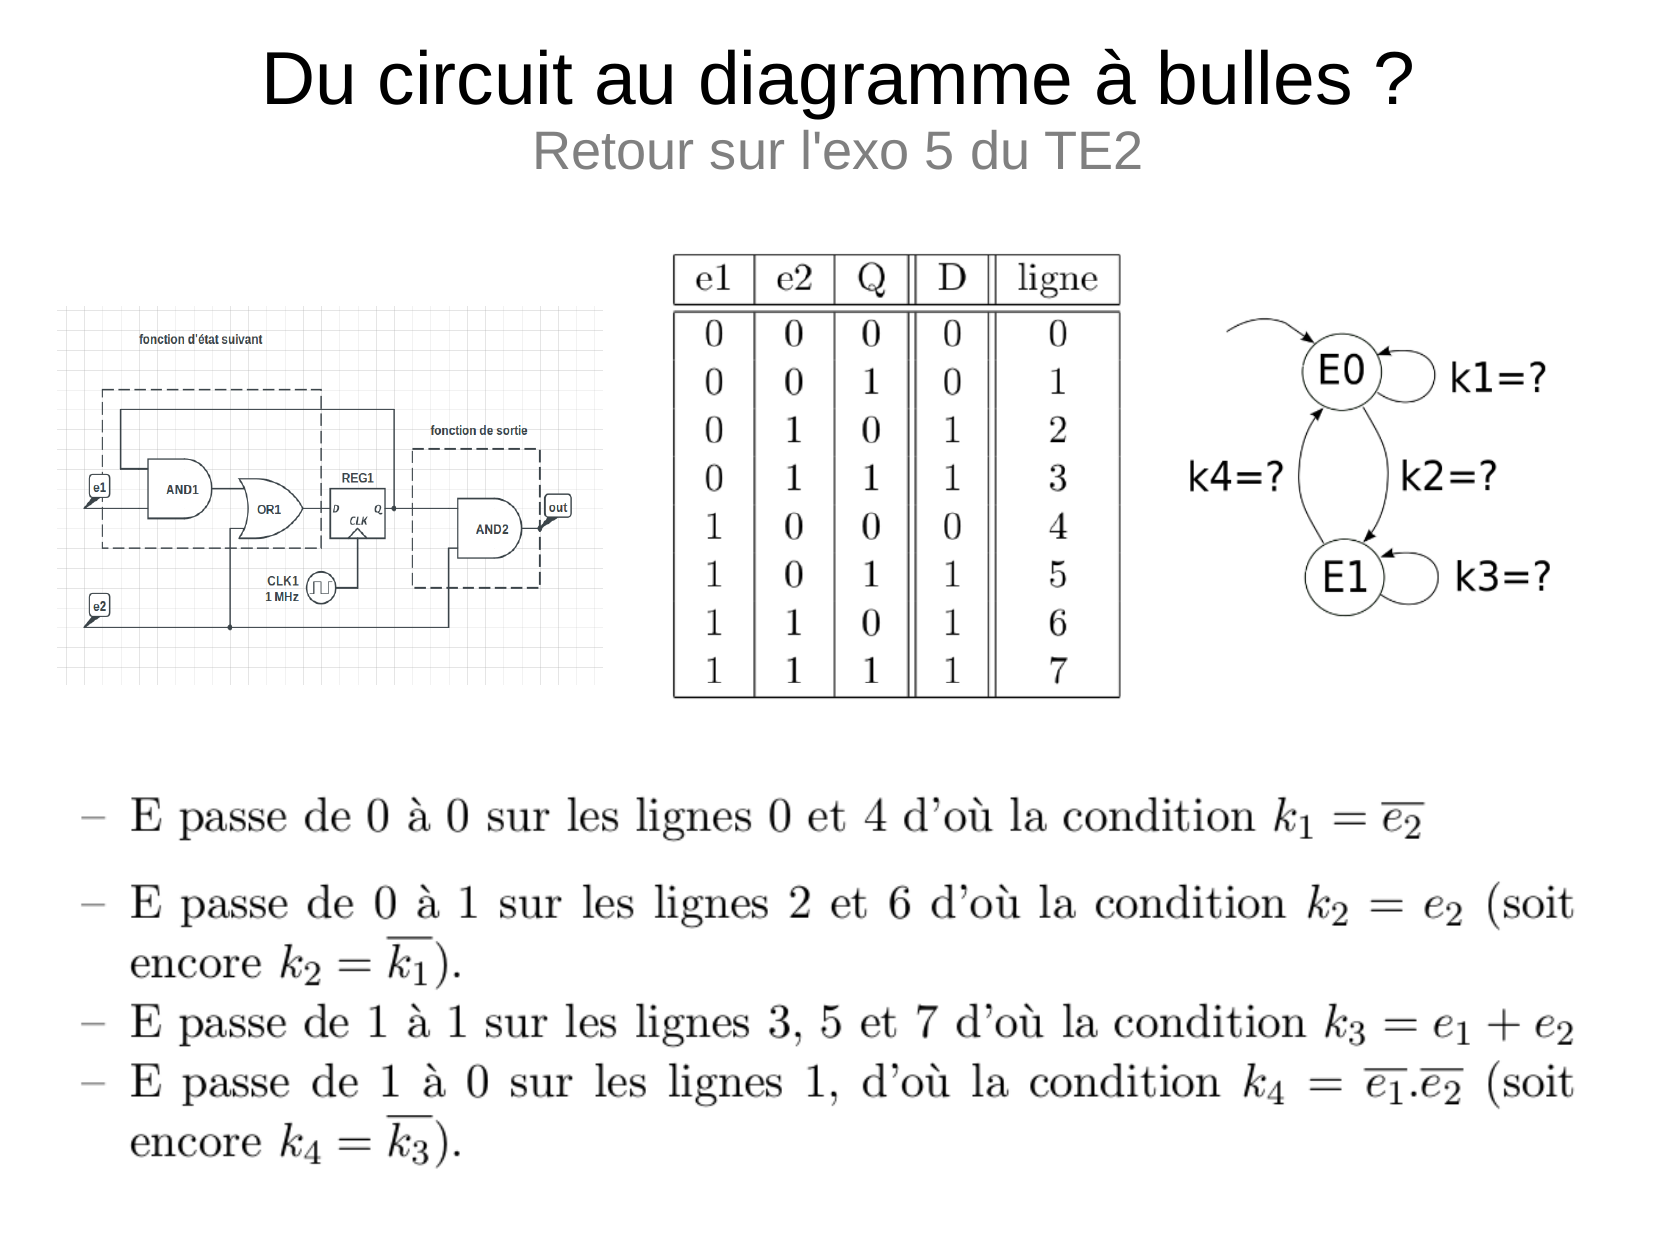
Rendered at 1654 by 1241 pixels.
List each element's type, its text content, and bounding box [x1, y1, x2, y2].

picture [57, 306, 603, 686]
picture [644, 229, 1619, 721]
picture [33, 755, 1642, 1241]
title Du circuit au diagramme à bulles ? Retour sur l'exo 5 du TE2 [94, 5, 1583, 213]
